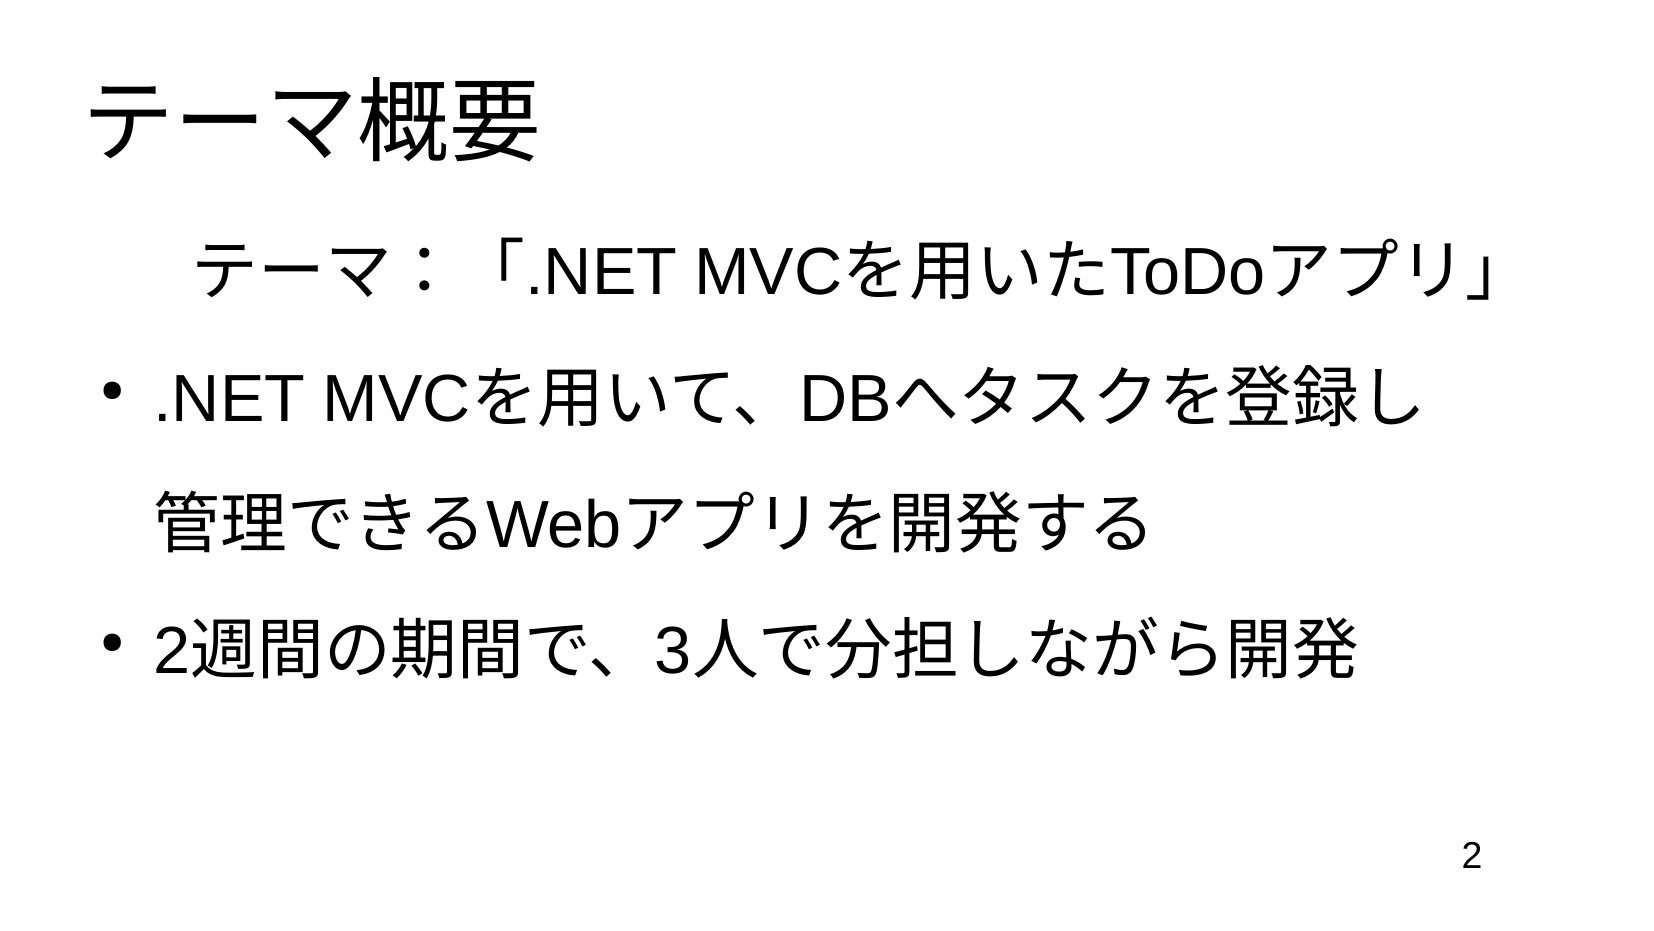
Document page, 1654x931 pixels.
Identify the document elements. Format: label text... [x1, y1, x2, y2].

title テーマ概要 [82, 37, 1571, 193]
list テーマ：「.NET MVCを用いたToDoアプリ」 .NET MVCを用いて、DBへタスクを登録し 管理できるWebアプリを開発する 2週間の期間で、3人で分担しながら開発 [82, 217, 1571, 758]
text_box 2 [1446, 826, 1654, 897]
